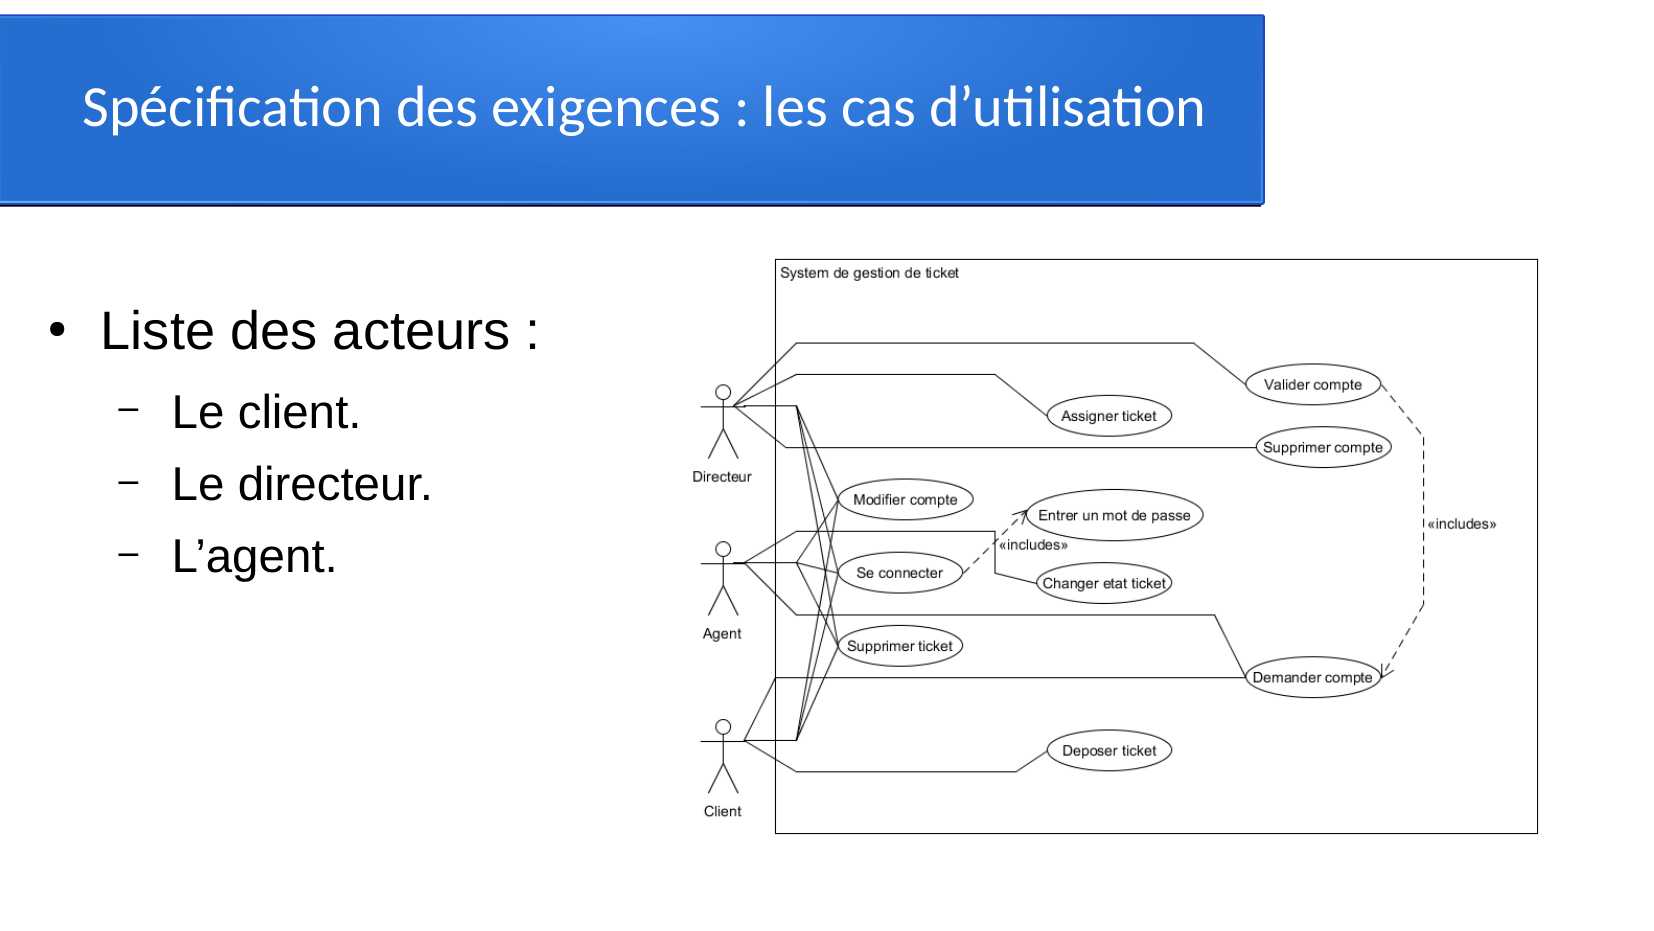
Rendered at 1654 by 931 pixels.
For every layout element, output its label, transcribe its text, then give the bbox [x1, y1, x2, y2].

list Liste des acteurs : Le client. Le directeur. L’agent. [30, 300, 660, 841]
title Spécification des exigences : les cas d’utilisation [82, 35, 1235, 189]
picture [660, 238, 1559, 856]
